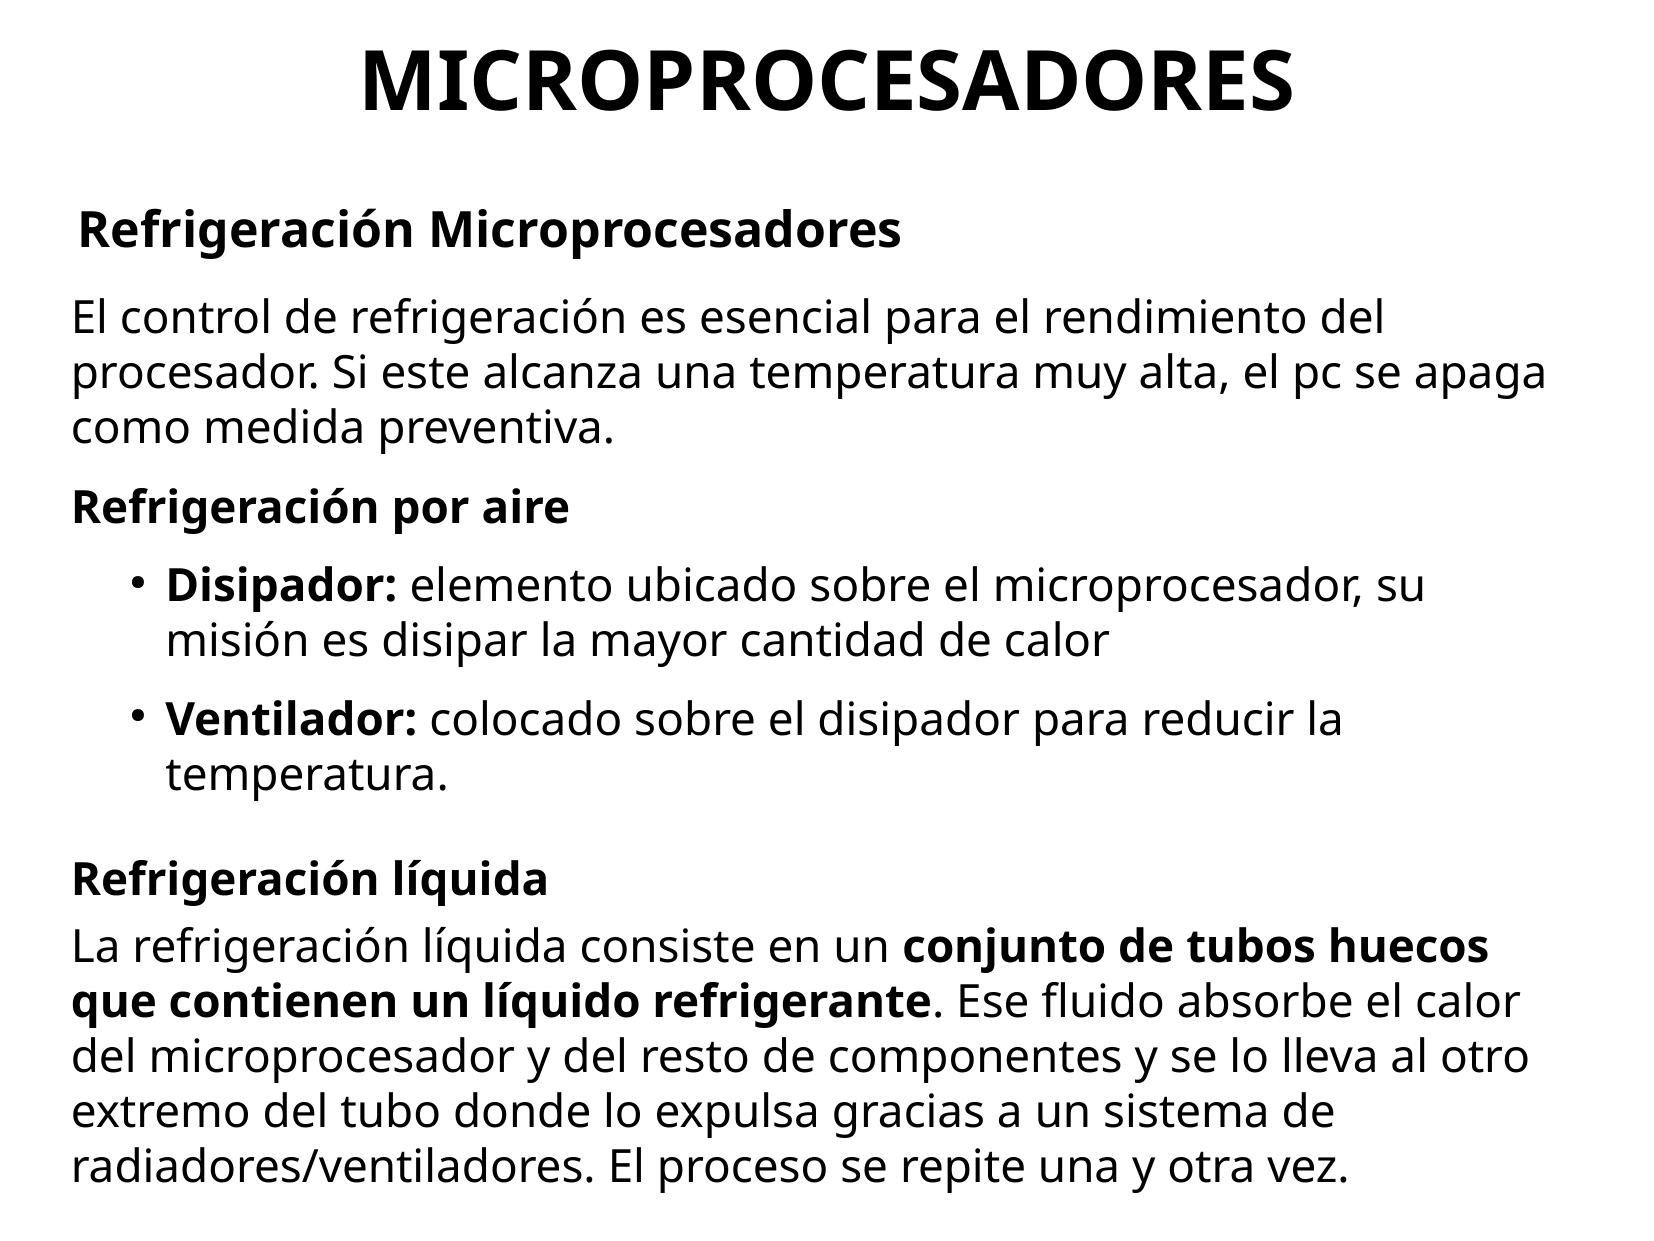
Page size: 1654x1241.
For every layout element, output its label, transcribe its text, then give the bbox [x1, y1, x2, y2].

title MICROPROCESADORES [83, 0, 1572, 154]
subtitle Refrigeración Microprocesadores El control de refrigeración es esencial para el rendimiento del procesador. Si este alcanza una temperatura muy alta, el pc se apaga como medida preventiva. Refrigeración por aire Disipador: elemento ubicado sobre el microprocesador, su misión es disipar la mayor cantidad de calor Ventilador: colocado sobre el disipador para reducir la temperatura. Refrigeración líquida La refrigeración líquida consiste en un conjunto de tubos huecos que contienen un líquido refrigerante. Ese fluido absorbe el calor del microprocesador y del resto de componentes y se lo lleva al otro extremo del tubo donde lo expulsa gracias a un sistema de radiadores/ventiladores. El proceso se repite una y otra vez. [70, 188, 1571, 1163]
